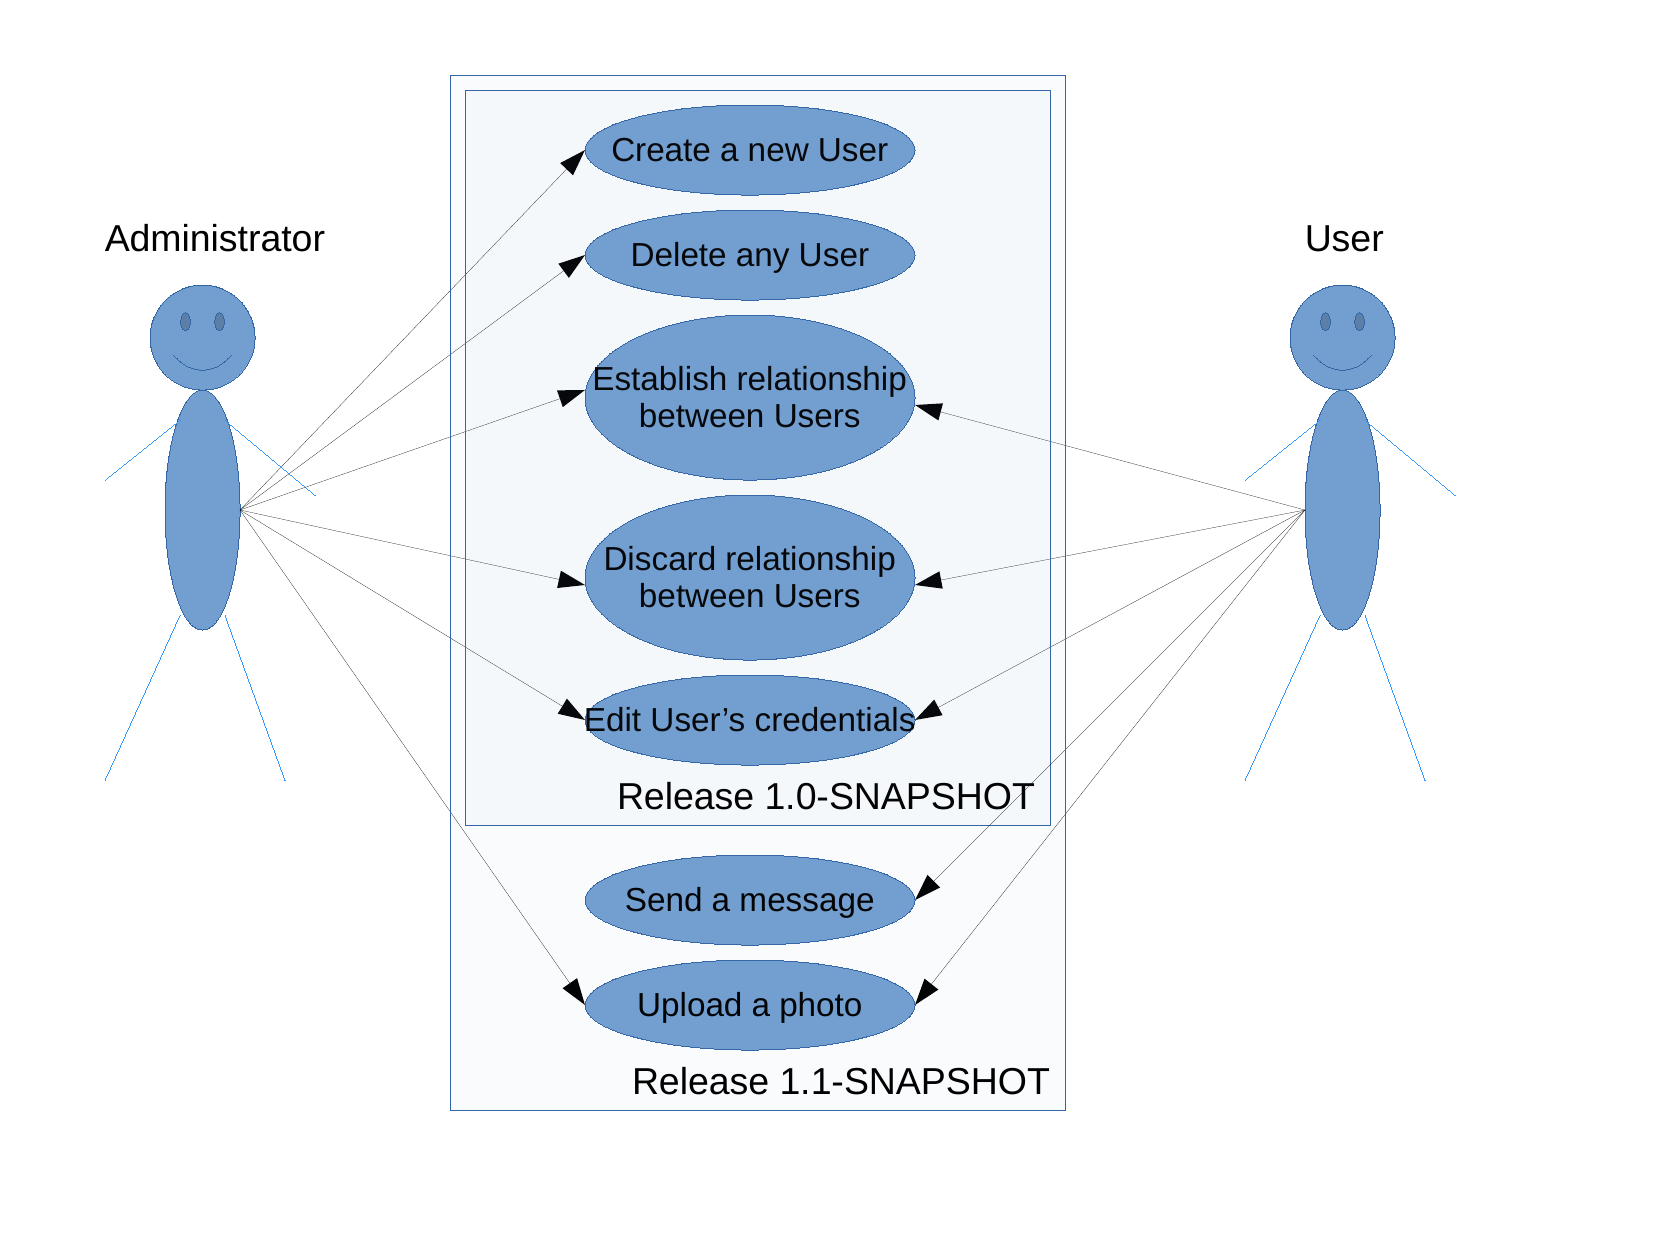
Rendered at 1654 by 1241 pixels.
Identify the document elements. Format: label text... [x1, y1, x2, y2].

text_box [150, 285, 256, 631]
text_box User [1290, 210, 1546, 267]
text_box Administrator [90, 210, 346, 267]
text_box Release 1.1-SNAPSHOT [450, 75, 1066, 1111]
text_box [1290, 285, 1396, 631]
